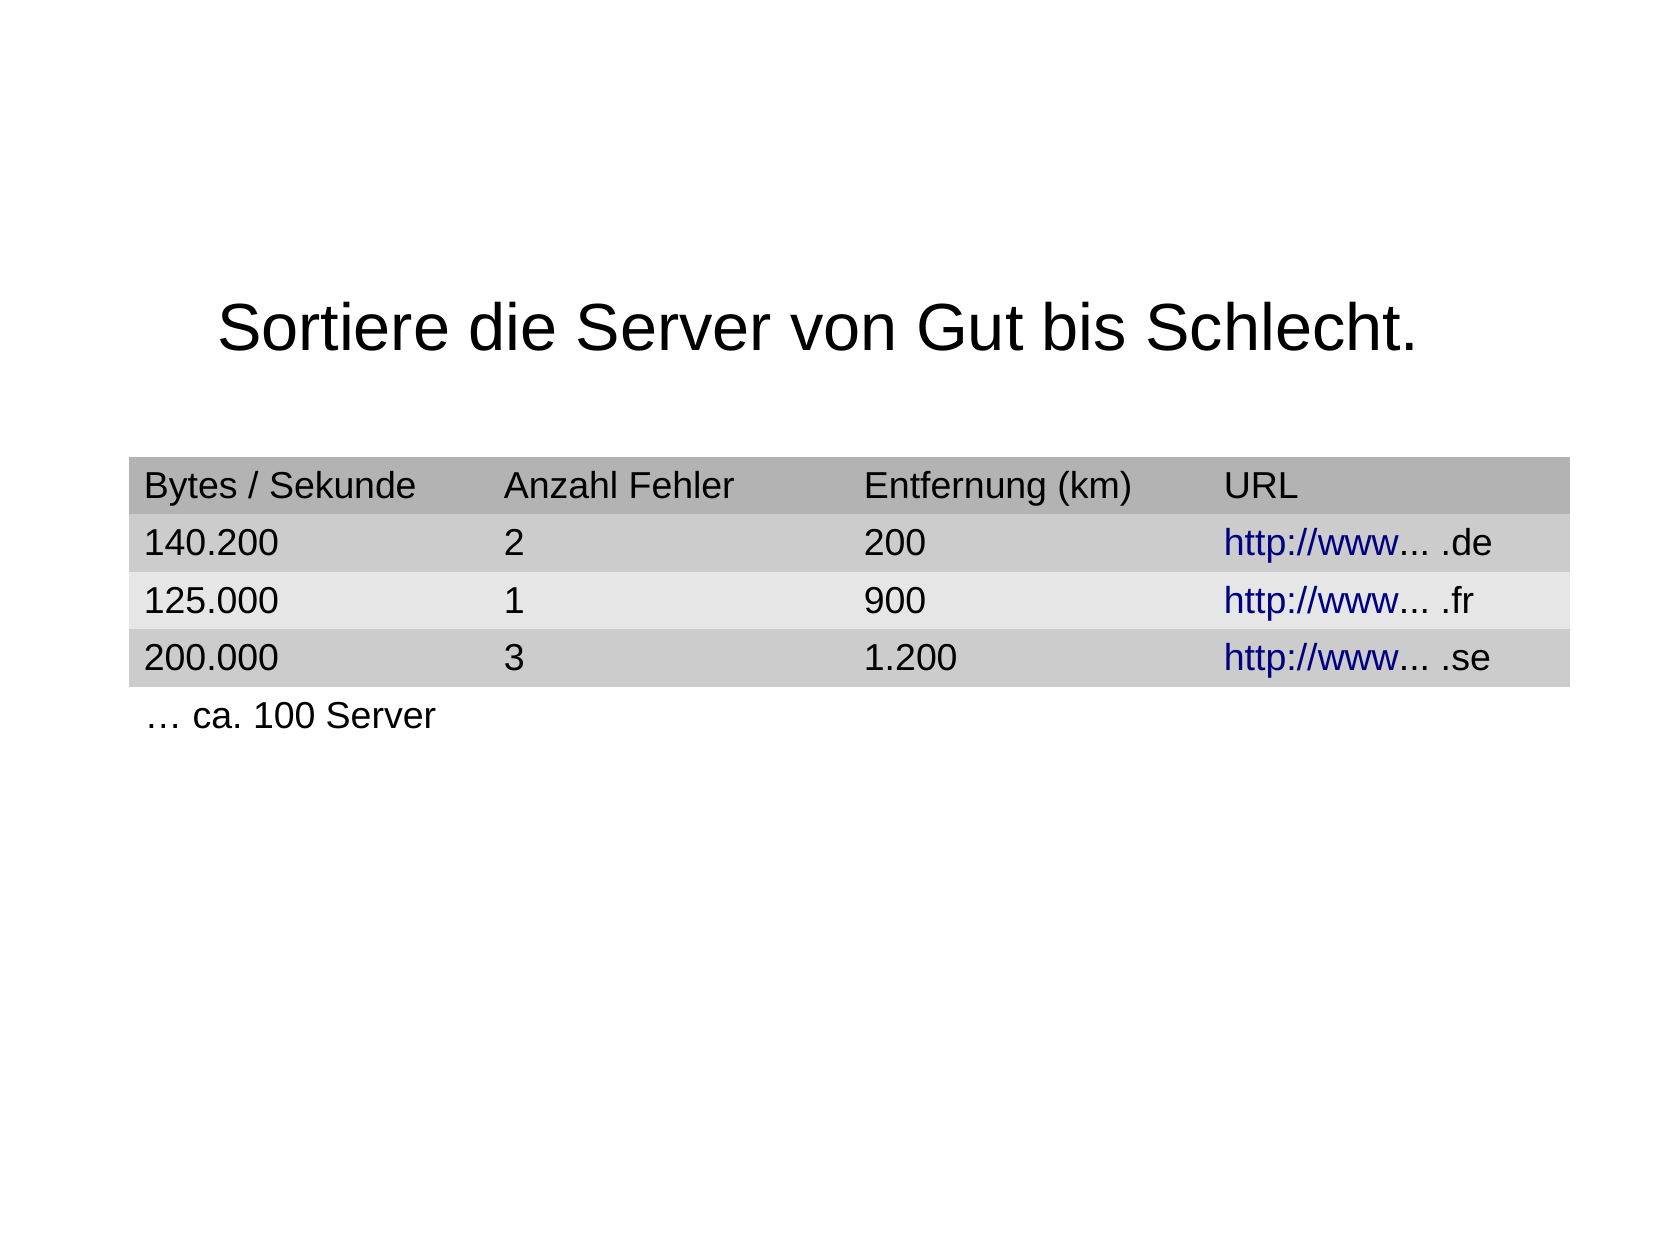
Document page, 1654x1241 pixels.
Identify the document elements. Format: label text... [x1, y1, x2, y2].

table_cell 900 [849, 572, 1209, 629]
table_cell 1 [489, 572, 849, 629]
table_cell 2 [489, 514, 849, 572]
table_cell http://www... .de [1209, 514, 1570, 572]
table_header Bytes / Sekunde [129, 457, 489, 514]
text_box … ca. 100 Server [129, 687, 544, 745]
table_cell 140.200 [129, 514, 489, 572]
table_cell 3 [489, 629, 849, 687]
table_cell 200 [849, 514, 1209, 572]
table_header Entfernung (km) [849, 457, 1209, 514]
table_cell 1.200 [849, 629, 1209, 687]
table_cell http://www... .se [1209, 629, 1570, 687]
list Sortiere die Server von Gut bis Schlecht. [82, 290, 1538, 1010]
table_cell http://www... .fr [1209, 572, 1570, 629]
table_header URL [1209, 457, 1570, 514]
table_header Anzahl Fehler [489, 457, 849, 514]
table_cell 200.000 [129, 629, 489, 687]
table_cell 125.000 [129, 572, 489, 629]
